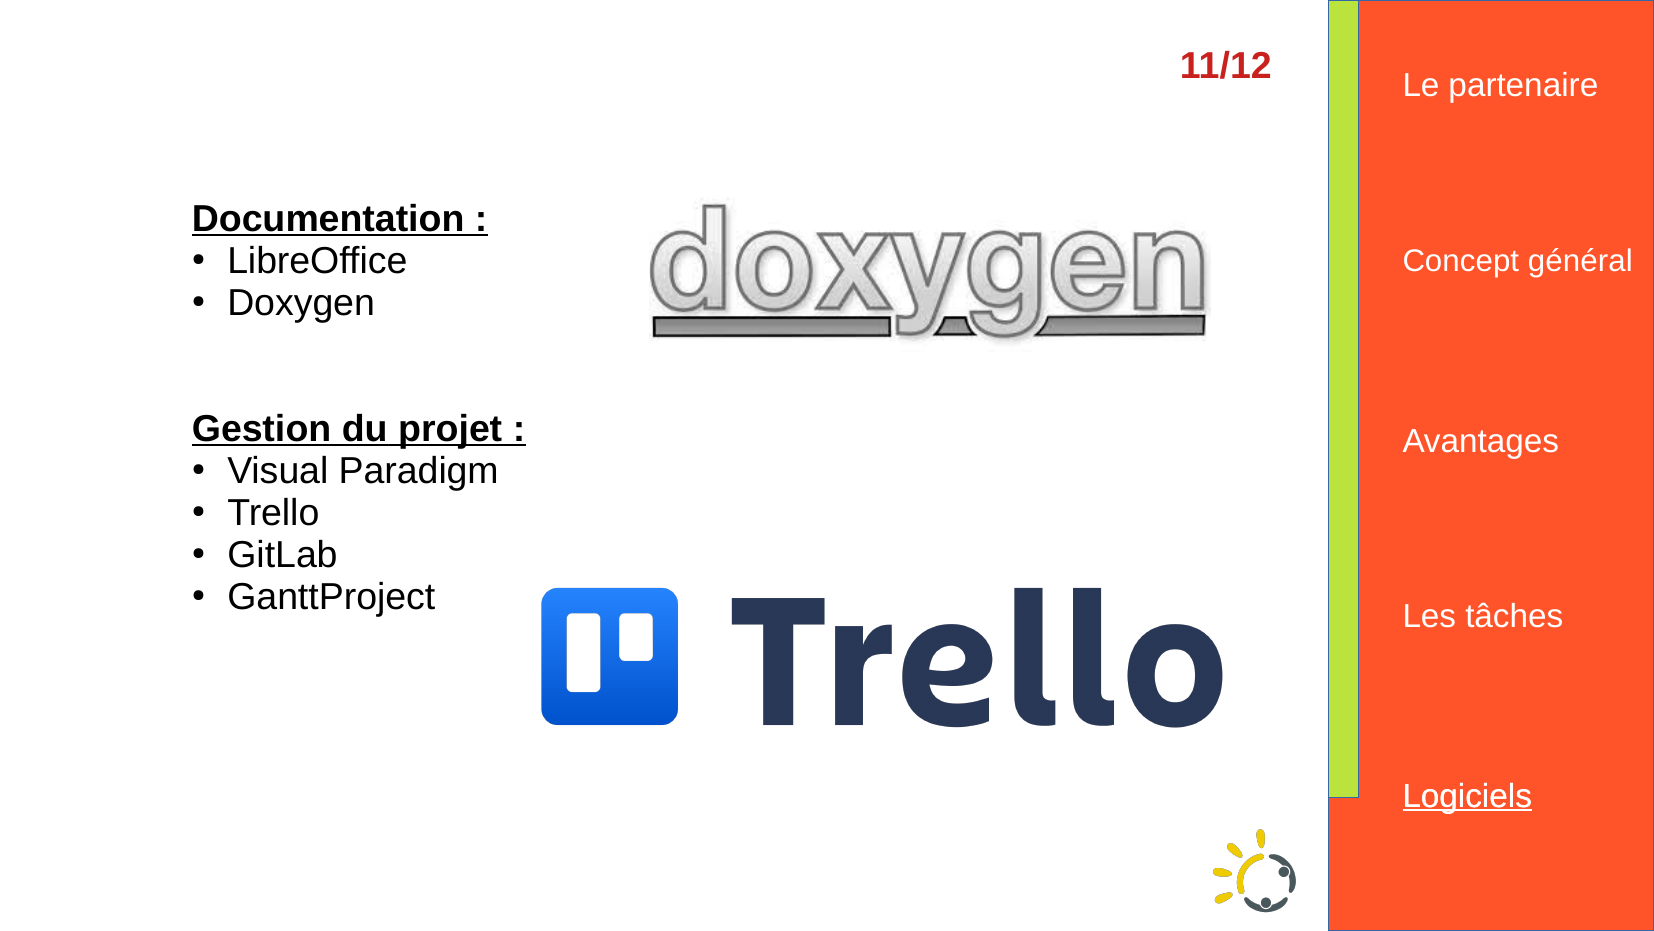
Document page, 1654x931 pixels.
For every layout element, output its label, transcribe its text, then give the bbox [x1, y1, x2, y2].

text_box Logiciels [1387, 769, 1654, 857]
picture [649, 187, 1211, 355]
text_box [1328, 0, 1359, 798]
text_box Documentation : LibreOffice Doxygen Gestion du projet : Visual Paradigm Trello GitLab GanttProject [177, 190, 541, 625]
picture [1210, 826, 1300, 916]
picture [540, 560, 1223, 756]
